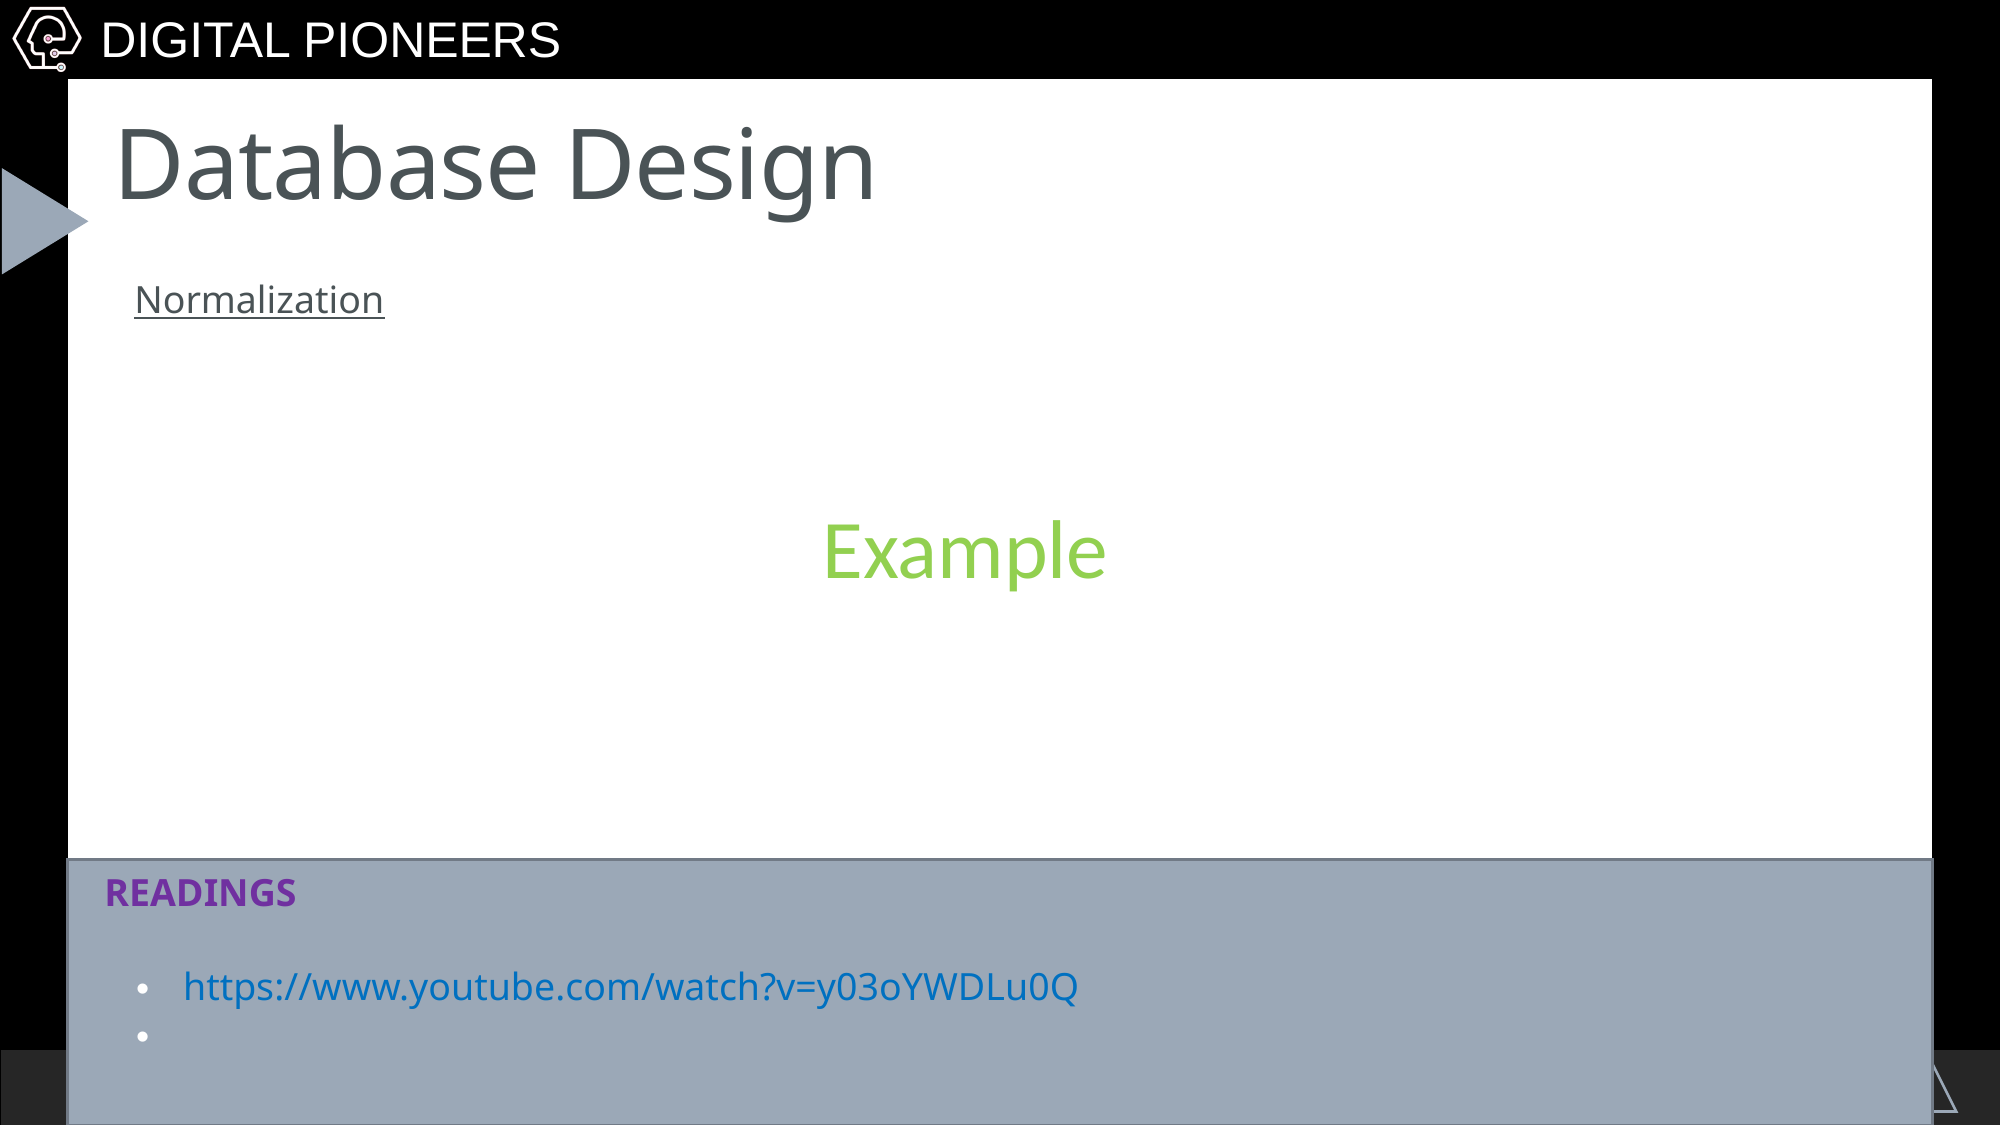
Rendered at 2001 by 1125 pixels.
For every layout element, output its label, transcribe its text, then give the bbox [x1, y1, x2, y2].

text_box DIGITAL PIONEERS [85, 0, 596, 76]
text_box https://www.youtube.com/watch?v=y03oYWDLu0Q [121, 955, 1738, 1062]
text_box READINGS [89, 861, 326, 922]
text_box Example [807, 487, 1181, 604]
picture [7, 5, 85, 73]
text_box Normalization [119, 268, 1842, 330]
title Database Design [98, 93, 1813, 243]
text_box [68, 860, 1933, 1125]
